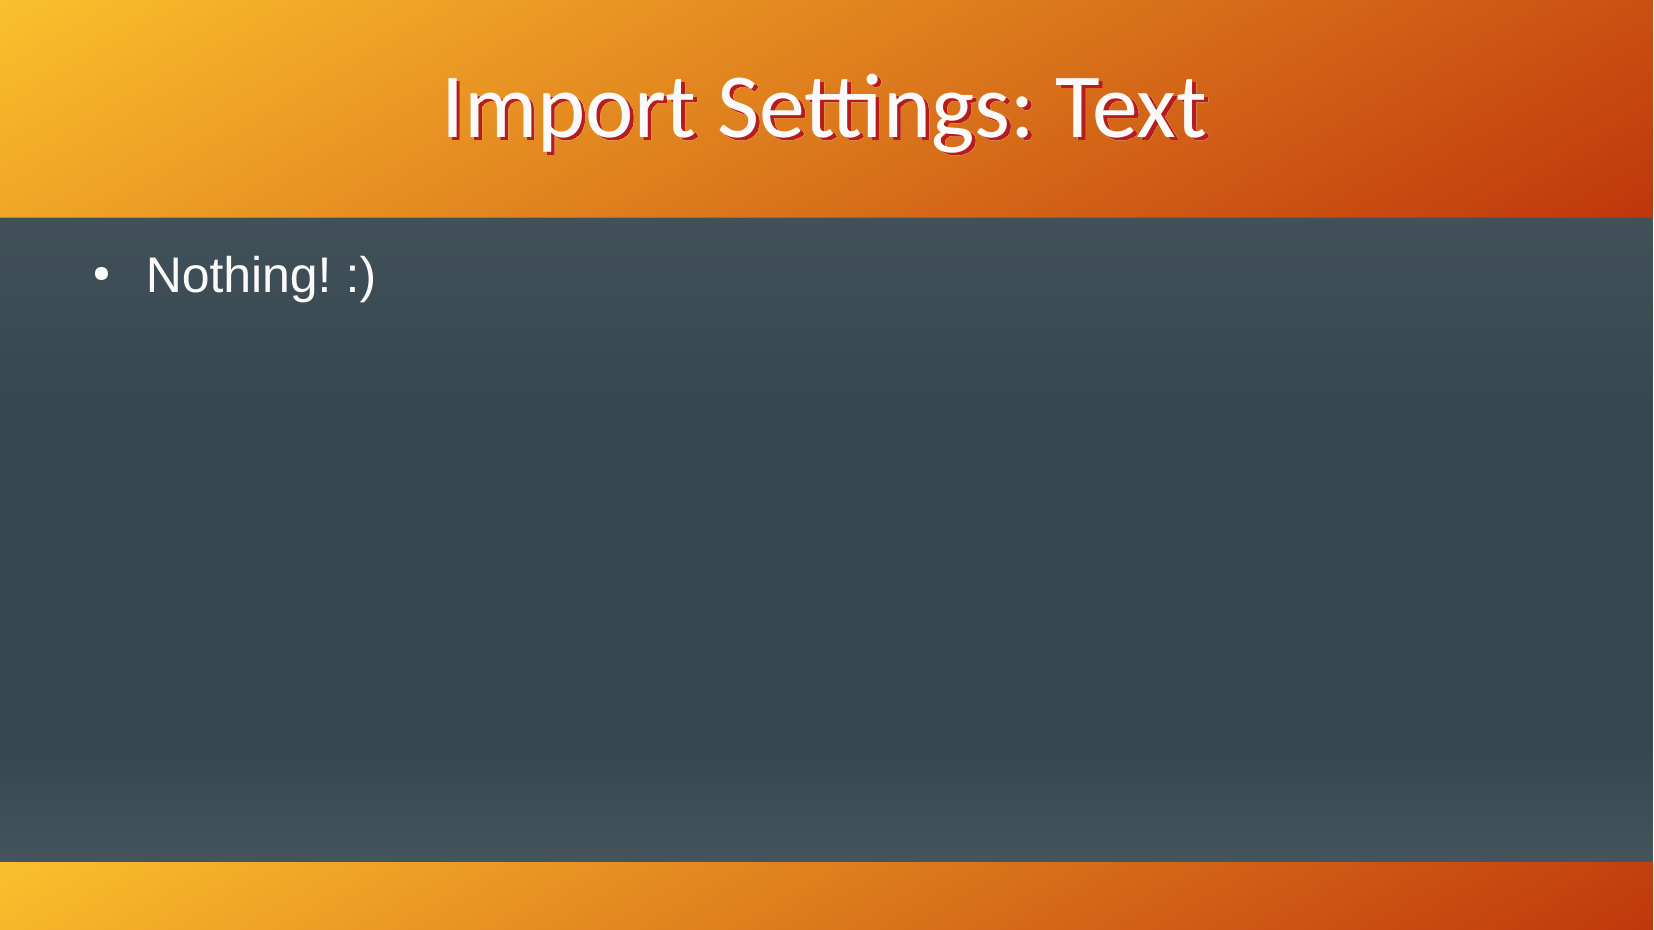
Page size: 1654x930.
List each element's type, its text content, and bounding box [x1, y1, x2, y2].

title Import Settings: Text [74, 37, 1575, 193]
list Nothing! :) [74, 247, 1575, 825]
